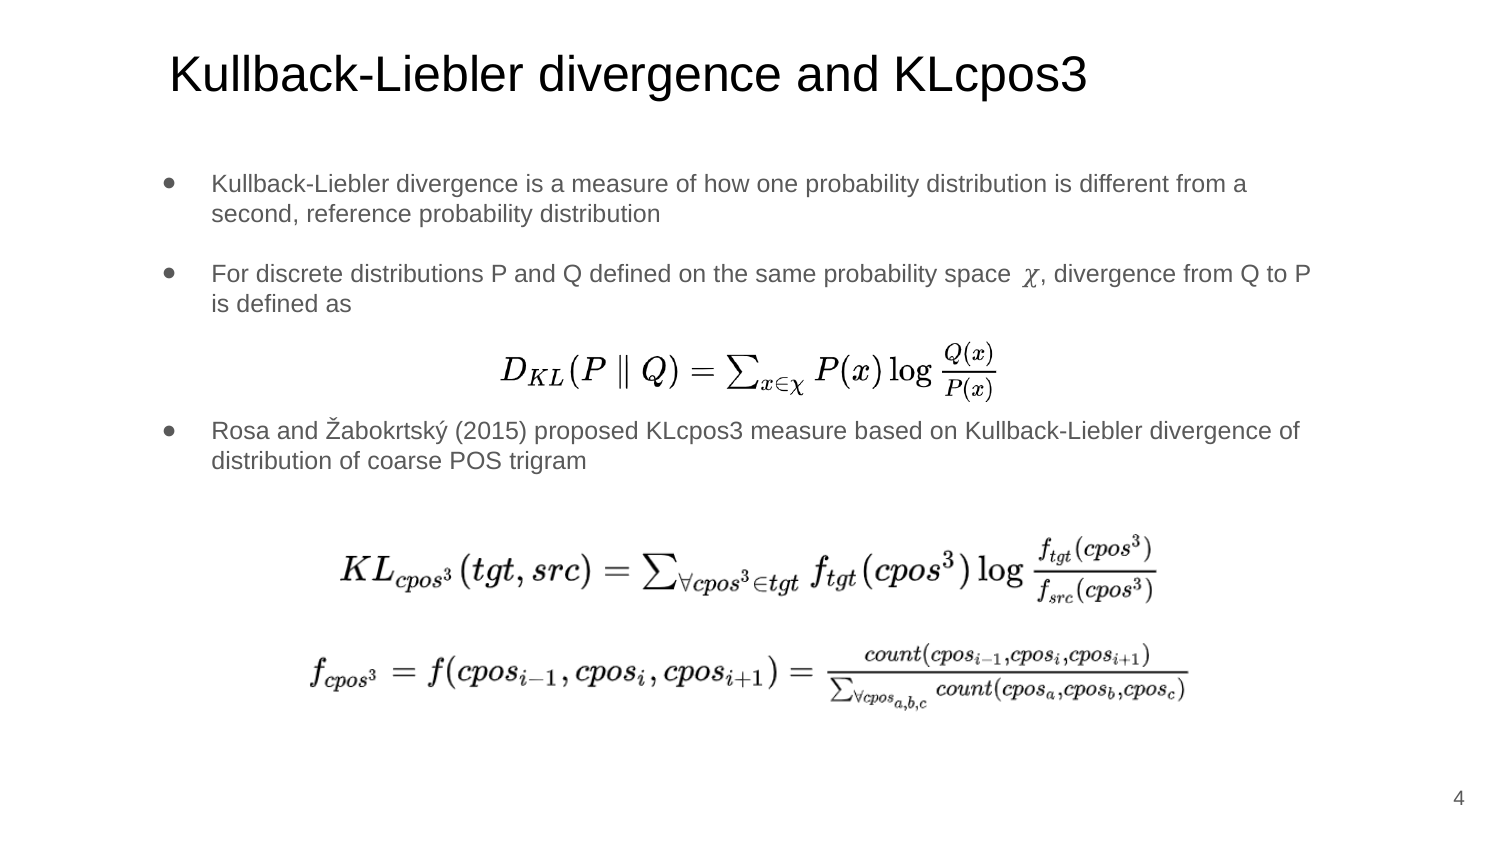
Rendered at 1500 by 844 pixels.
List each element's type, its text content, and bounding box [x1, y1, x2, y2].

picture [499, 338, 1001, 404]
picture [308, 640, 1192, 714]
picture [339, 532, 1161, 606]
slide_number 1 [1389, 764, 1480, 830]
title Kullback-Liebler divergence and KLcpos3 [154, 26, 1346, 92]
list Kullback-Liebler divergence is a measure of how one probability distribution is different from a second, reference probability distribution For discrete distributions P and Q defined on the same probability space 𝜒, divergence from Q to P is defined as Rosa and Žabokrtský (2015) proposed KLcpos3 measure based on Kullback-Liebler divergence of distribution of coarse POS trigram [121, 152, 1332, 765]
